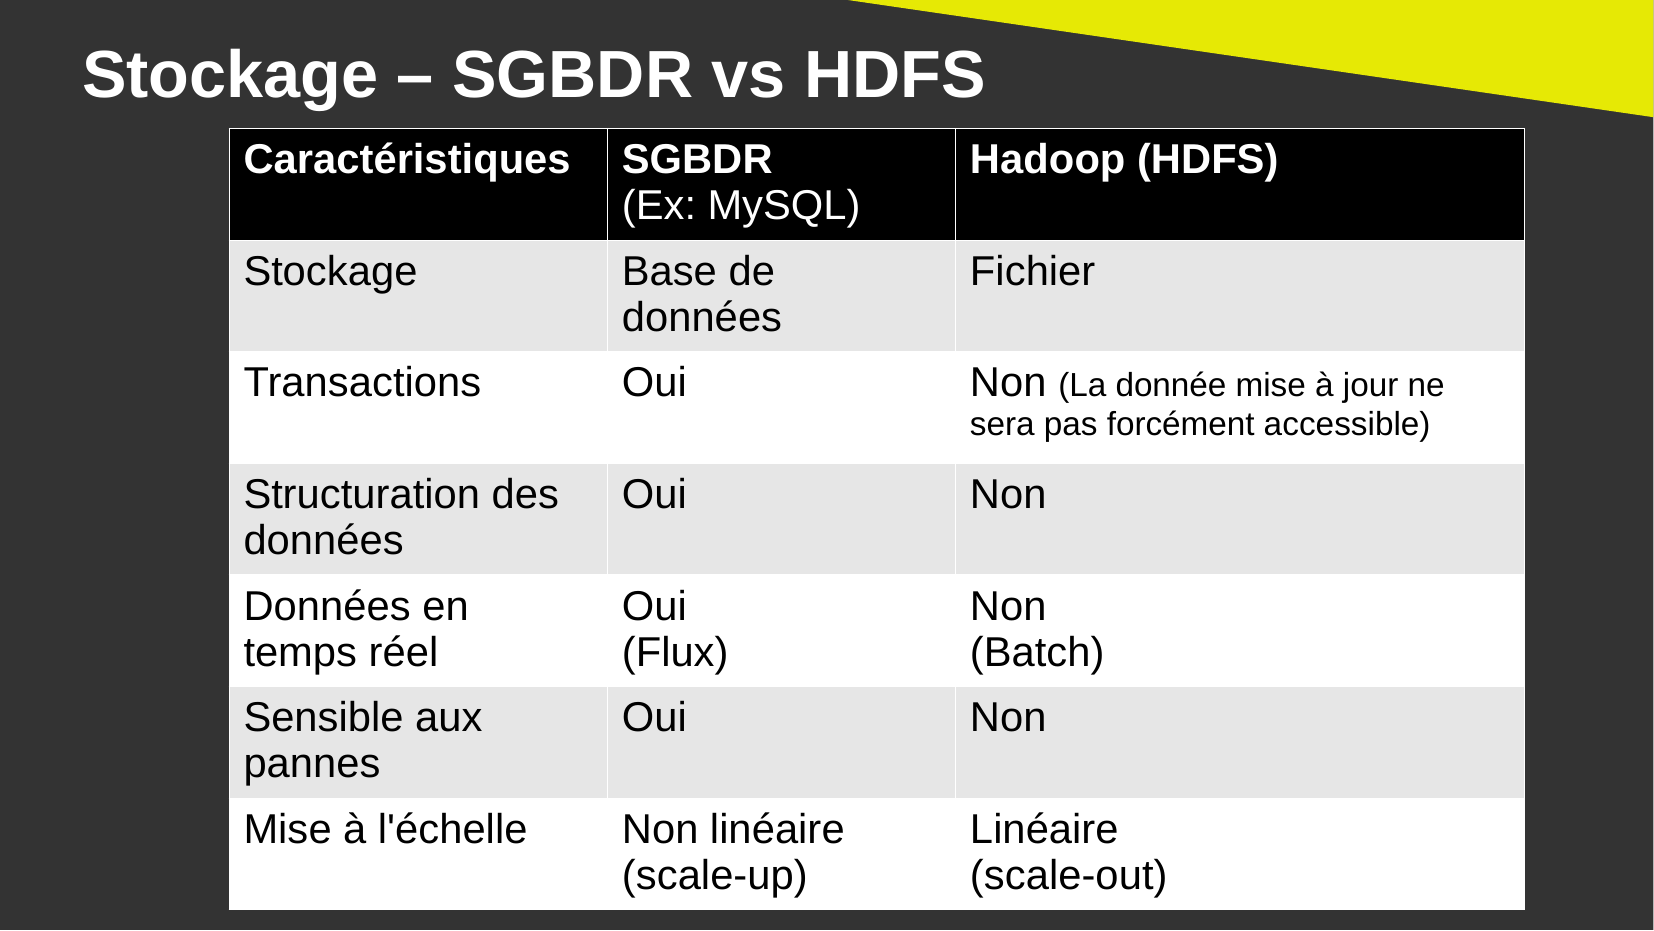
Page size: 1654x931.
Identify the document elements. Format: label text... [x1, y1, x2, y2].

table_cell Oui (Flux) [608, 575, 955, 686]
table_header Caractéristiques [230, 129, 607, 240]
table_cell Non [956, 687, 1524, 798]
table_cell Linéaire (scale-out) [956, 799, 1524, 909]
table_cell Sensible aux pannes [230, 687, 607, 798]
table_cell Oui [608, 352, 955, 463]
table_header Hadoop (HDFS) [956, 129, 1524, 240]
table_cell Fichier [956, 241, 1524, 351]
table_header SGBDR (Ex: MySQL) [608, 129, 955, 240]
title Stockage – SGBDR vs HDFS [82, 37, 1571, 115]
table_cell Structuration des données [230, 464, 607, 574]
table_cell Non linéaire (scale-up) [608, 799, 955, 909]
table_cell Non [956, 464, 1524, 574]
table_cell Stockage [230, 241, 607, 351]
table_cell Non (Batch) [956, 575, 1524, 686]
table_cell Données en temps réel [230, 575, 607, 686]
table_cell Non (La donnée mise à jour ne sera pas forcément accessible) [956, 352, 1524, 463]
table_cell Transactions [230, 352, 607, 463]
text_box [847, 0, 1654, 118]
table_cell Oui [608, 687, 955, 798]
table_cell Base de données [608, 241, 955, 351]
table_cell Oui [608, 464, 955, 574]
table_cell Mise à l'échelle [230, 799, 607, 909]
